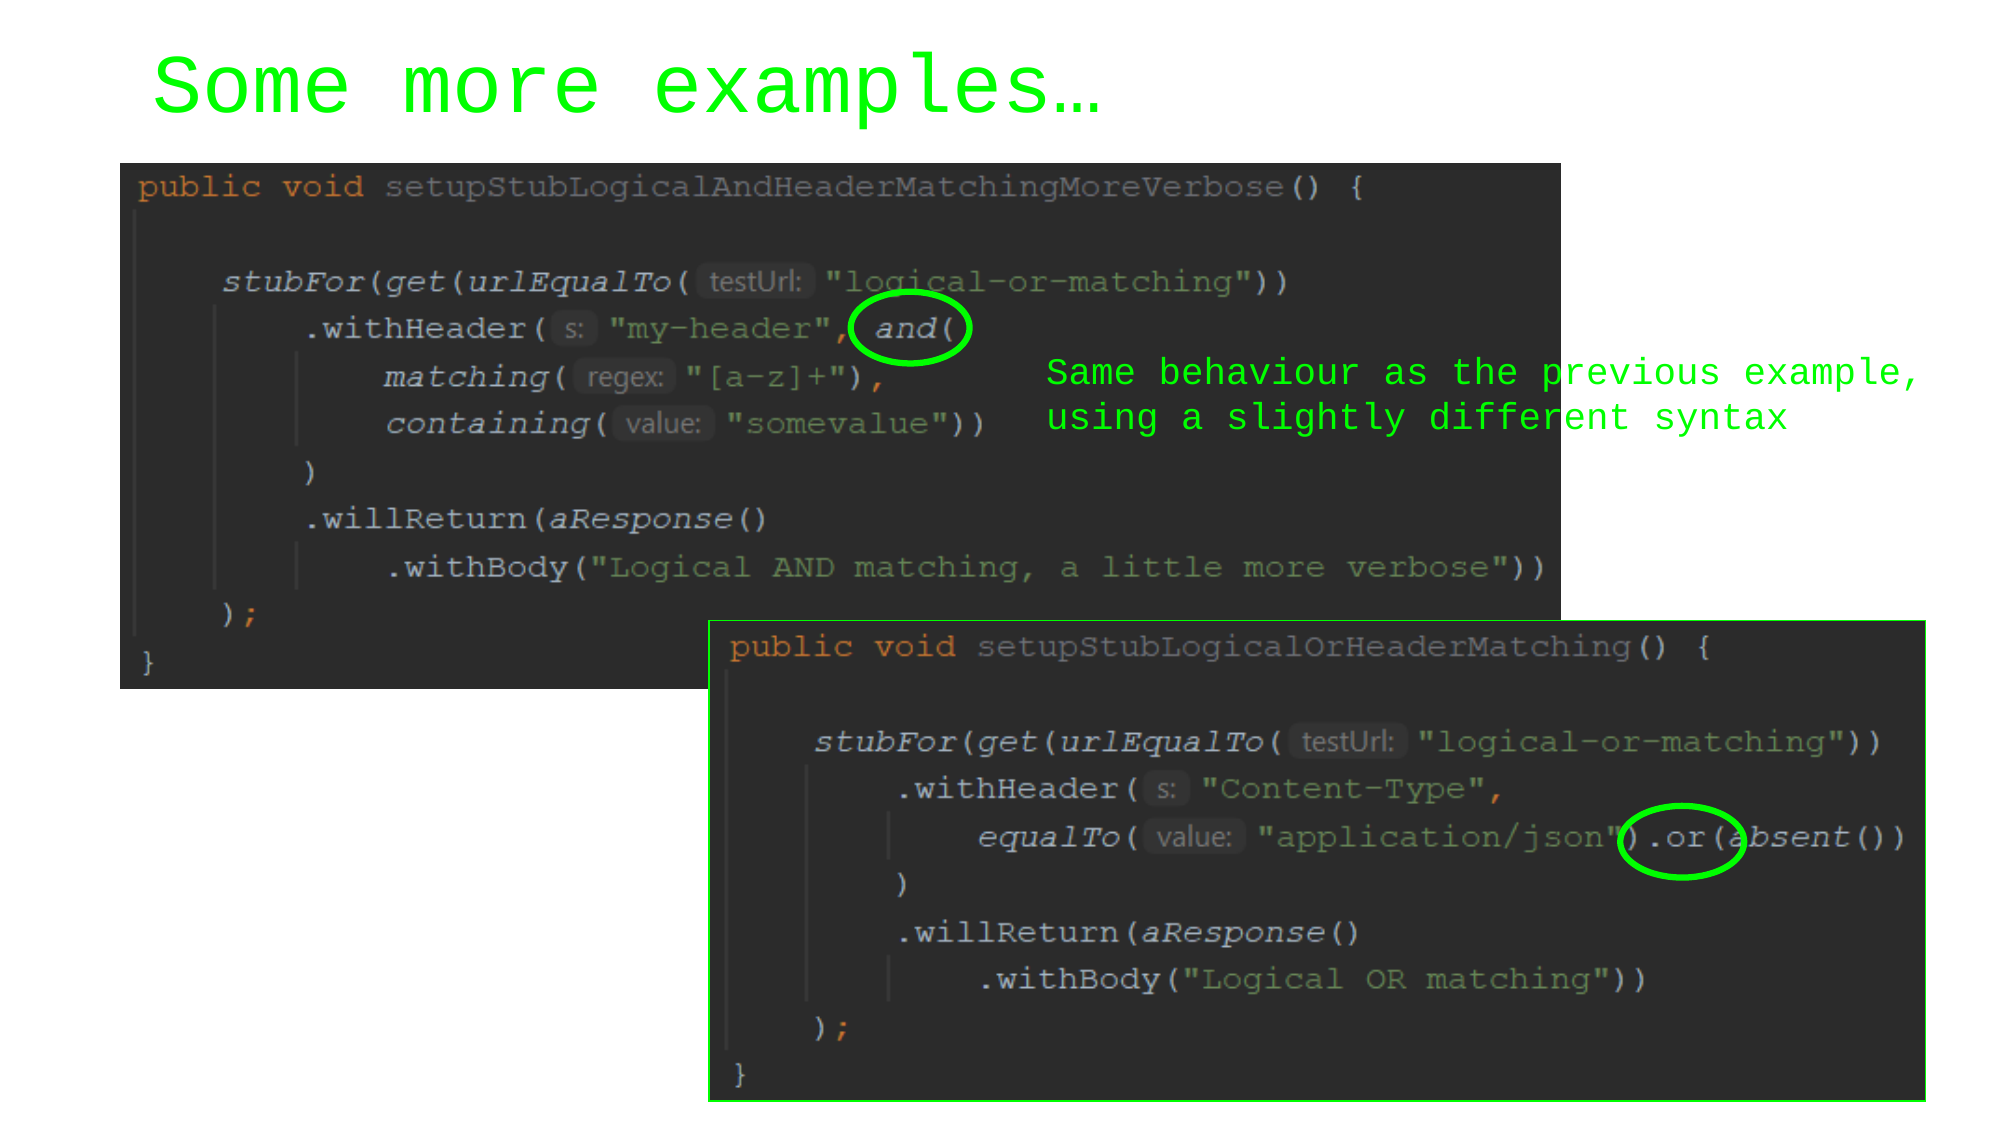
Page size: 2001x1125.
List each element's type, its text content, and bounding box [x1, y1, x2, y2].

text_box Same behaviour as the previous example, using a slightly different syntax [1031, 339, 1941, 446]
picture [710, 621, 1925, 1101]
picture [120, 163, 1561, 689]
title Some more examples… [137, 24, 1925, 147]
